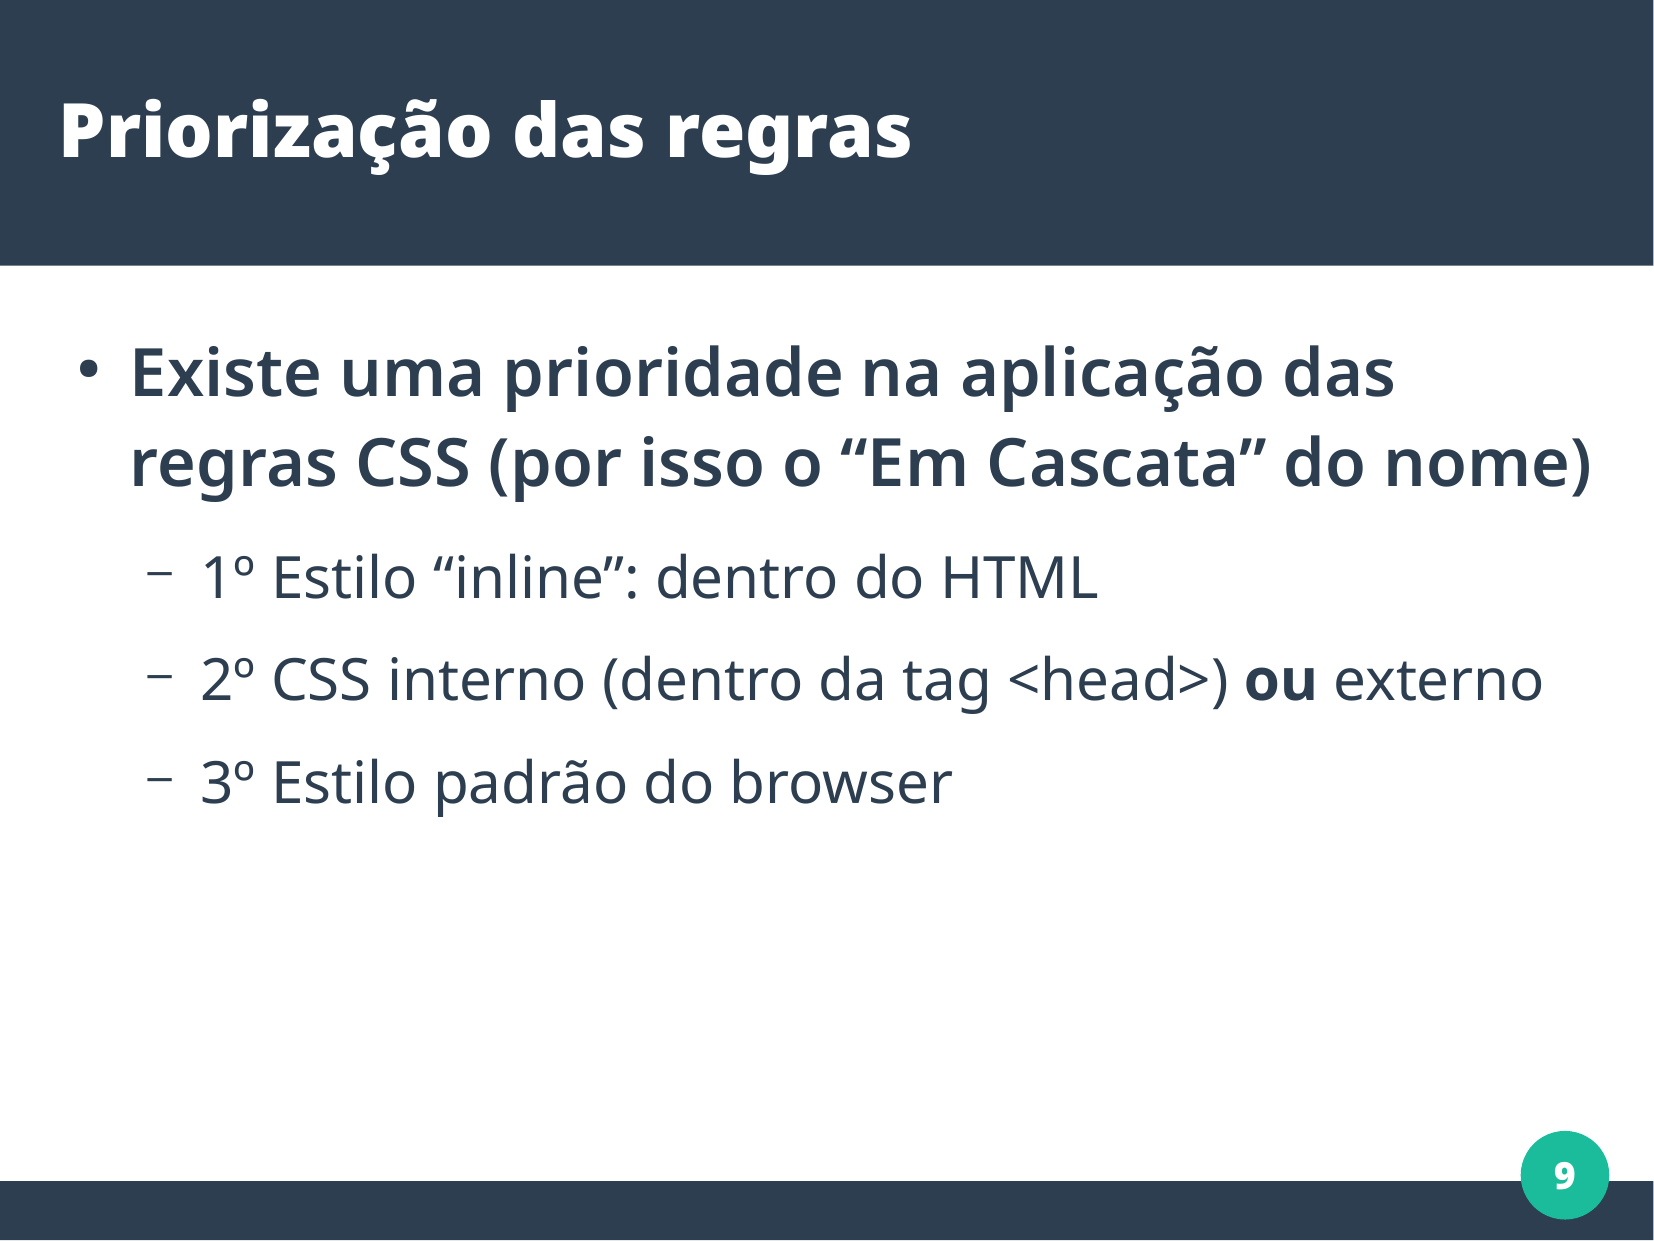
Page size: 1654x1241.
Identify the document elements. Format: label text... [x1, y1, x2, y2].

title Priorização das regras [59, 49, 1595, 207]
list Existe uma prioridade na aplicação das regras CSS (por isso o “Em Cascata” do nome) 1º Estilo “inline”: dentro do HTML 2º CSS interno (dentro da tag <head>) ou externo 3º Estilo padrão do browser [59, 324, 1595, 1152]
